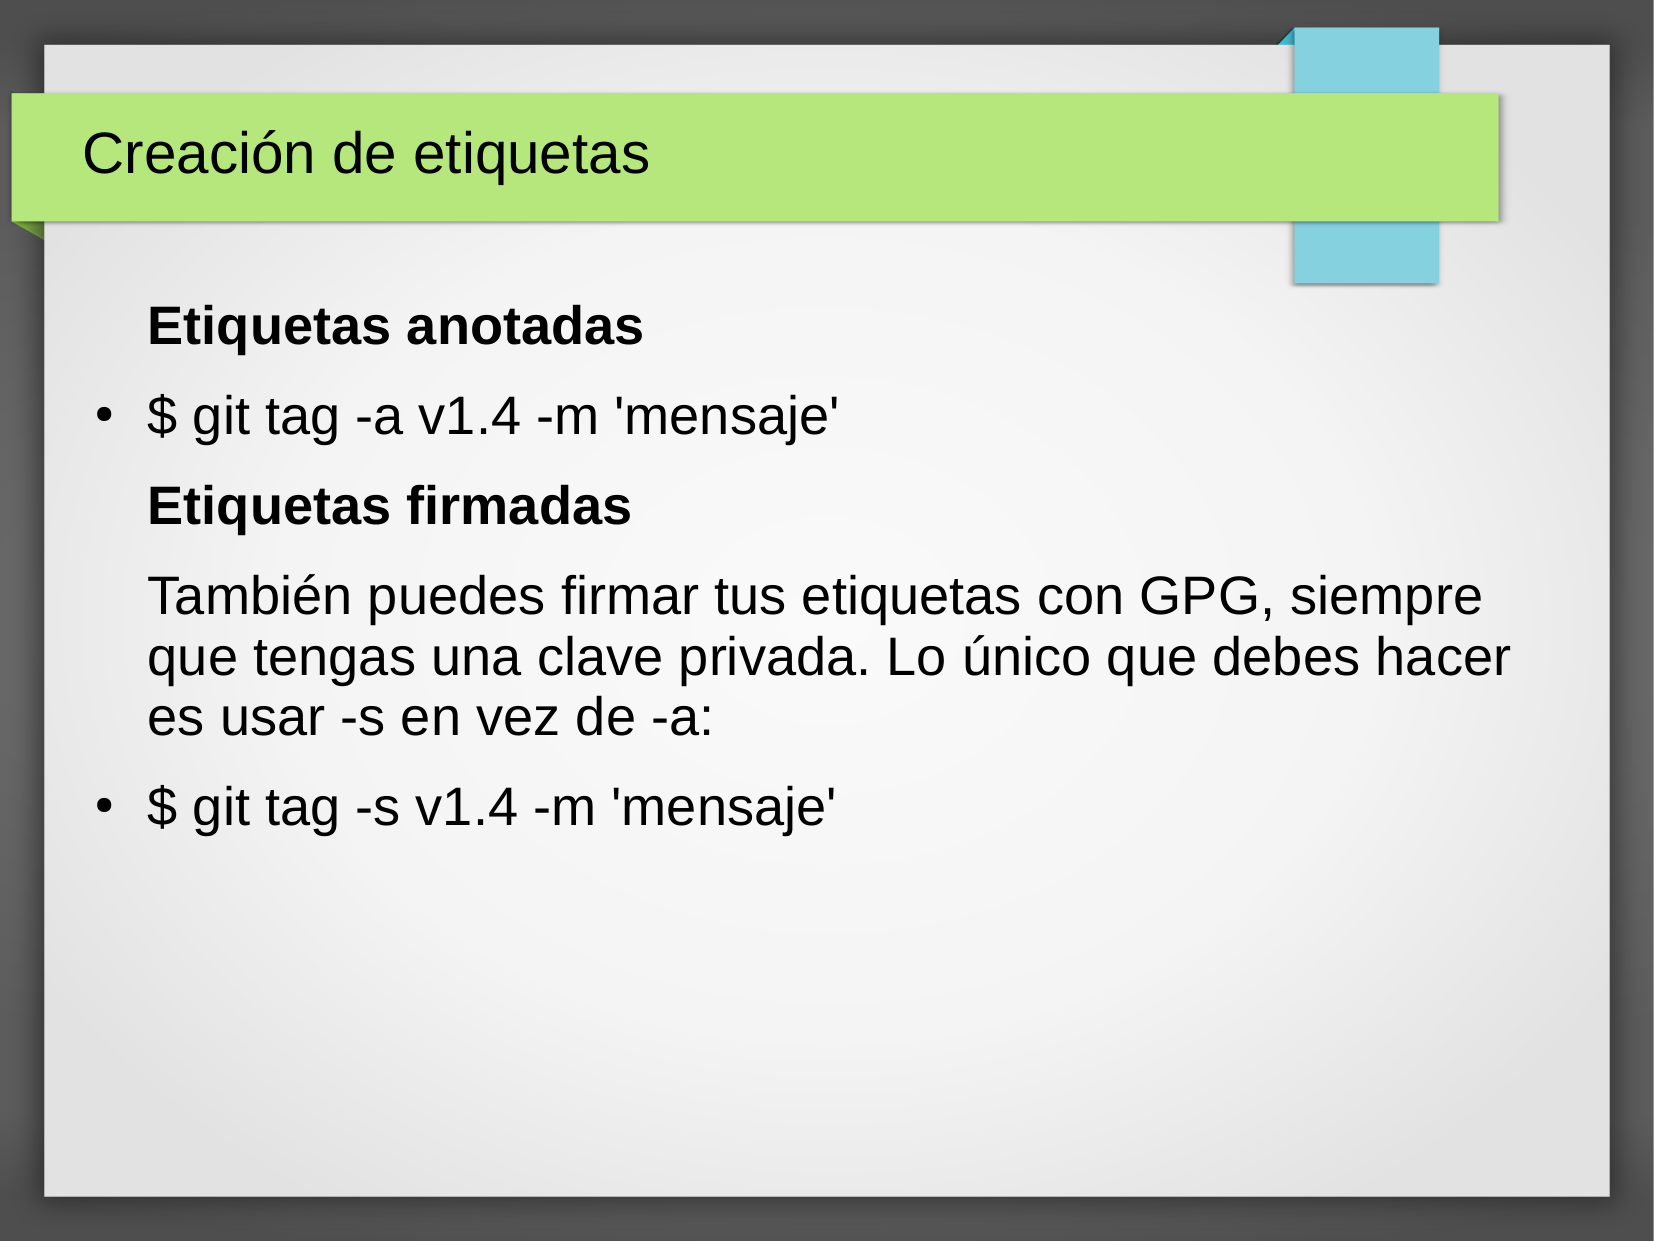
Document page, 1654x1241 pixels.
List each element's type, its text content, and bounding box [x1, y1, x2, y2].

picture [0, 0, 1654, 1241]
title Creación de etiquetas [82, 94, 1264, 213]
list Etiquetas anotadas $ git tag -a v1.4 -m 'mensaje' Etiquetas firmadas También puedes firmar tus etiquetas con GPG, siempre que tengas una clave privada. Lo único que debes hacer es usar -s en vez de -a: $ git tag -s v1.4 -m 'mensaje' [76, 295, 1565, 1015]
